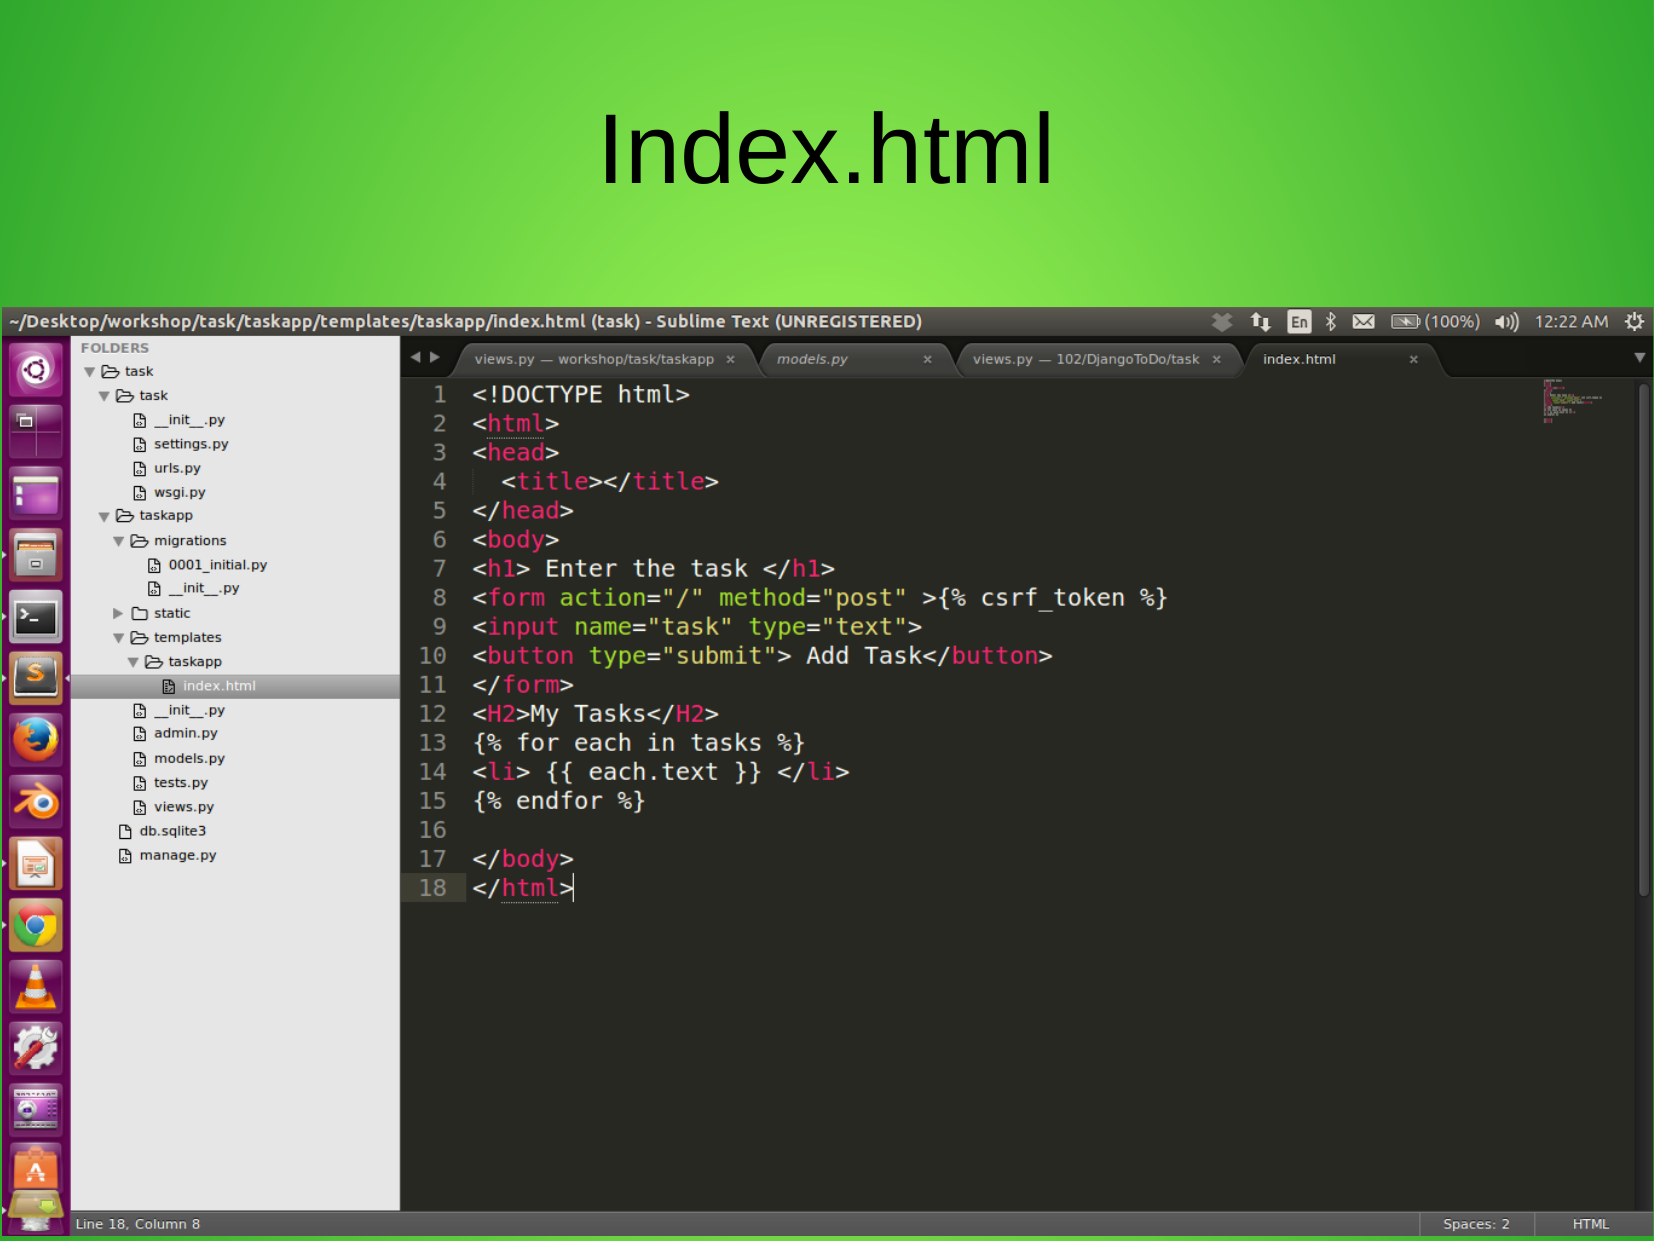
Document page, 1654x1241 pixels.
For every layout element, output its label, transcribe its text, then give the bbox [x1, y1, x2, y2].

title Index.html [82, 47, 1571, 252]
picture [2, 307, 1654, 1236]
